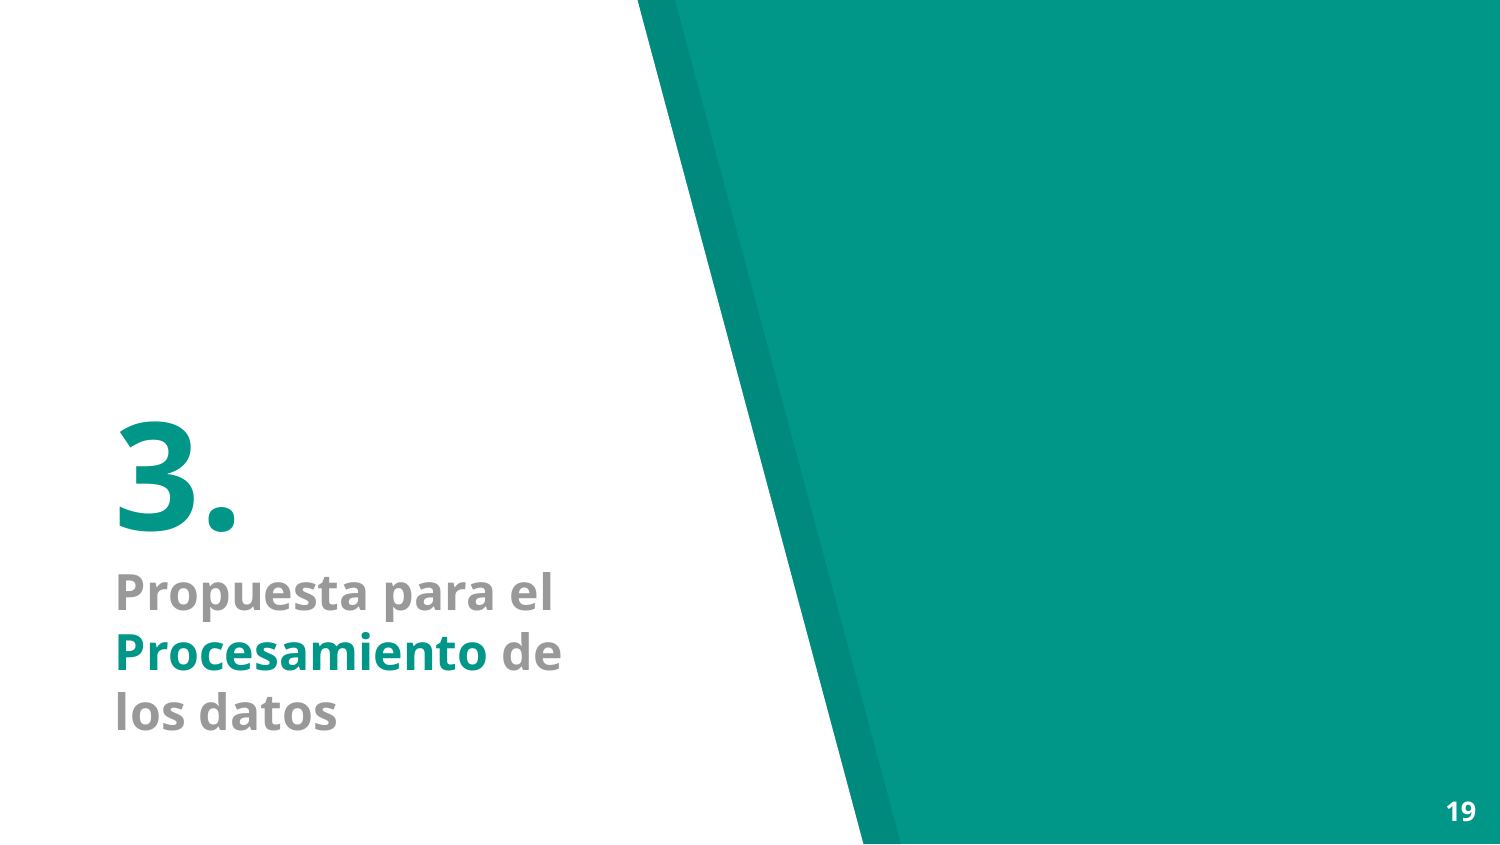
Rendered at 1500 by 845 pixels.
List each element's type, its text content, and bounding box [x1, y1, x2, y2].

title 3. Propuesta para el Procesamiento de los datos [100, 330, 601, 756]
slide_number <number> [1401, 779, 1492, 845]
